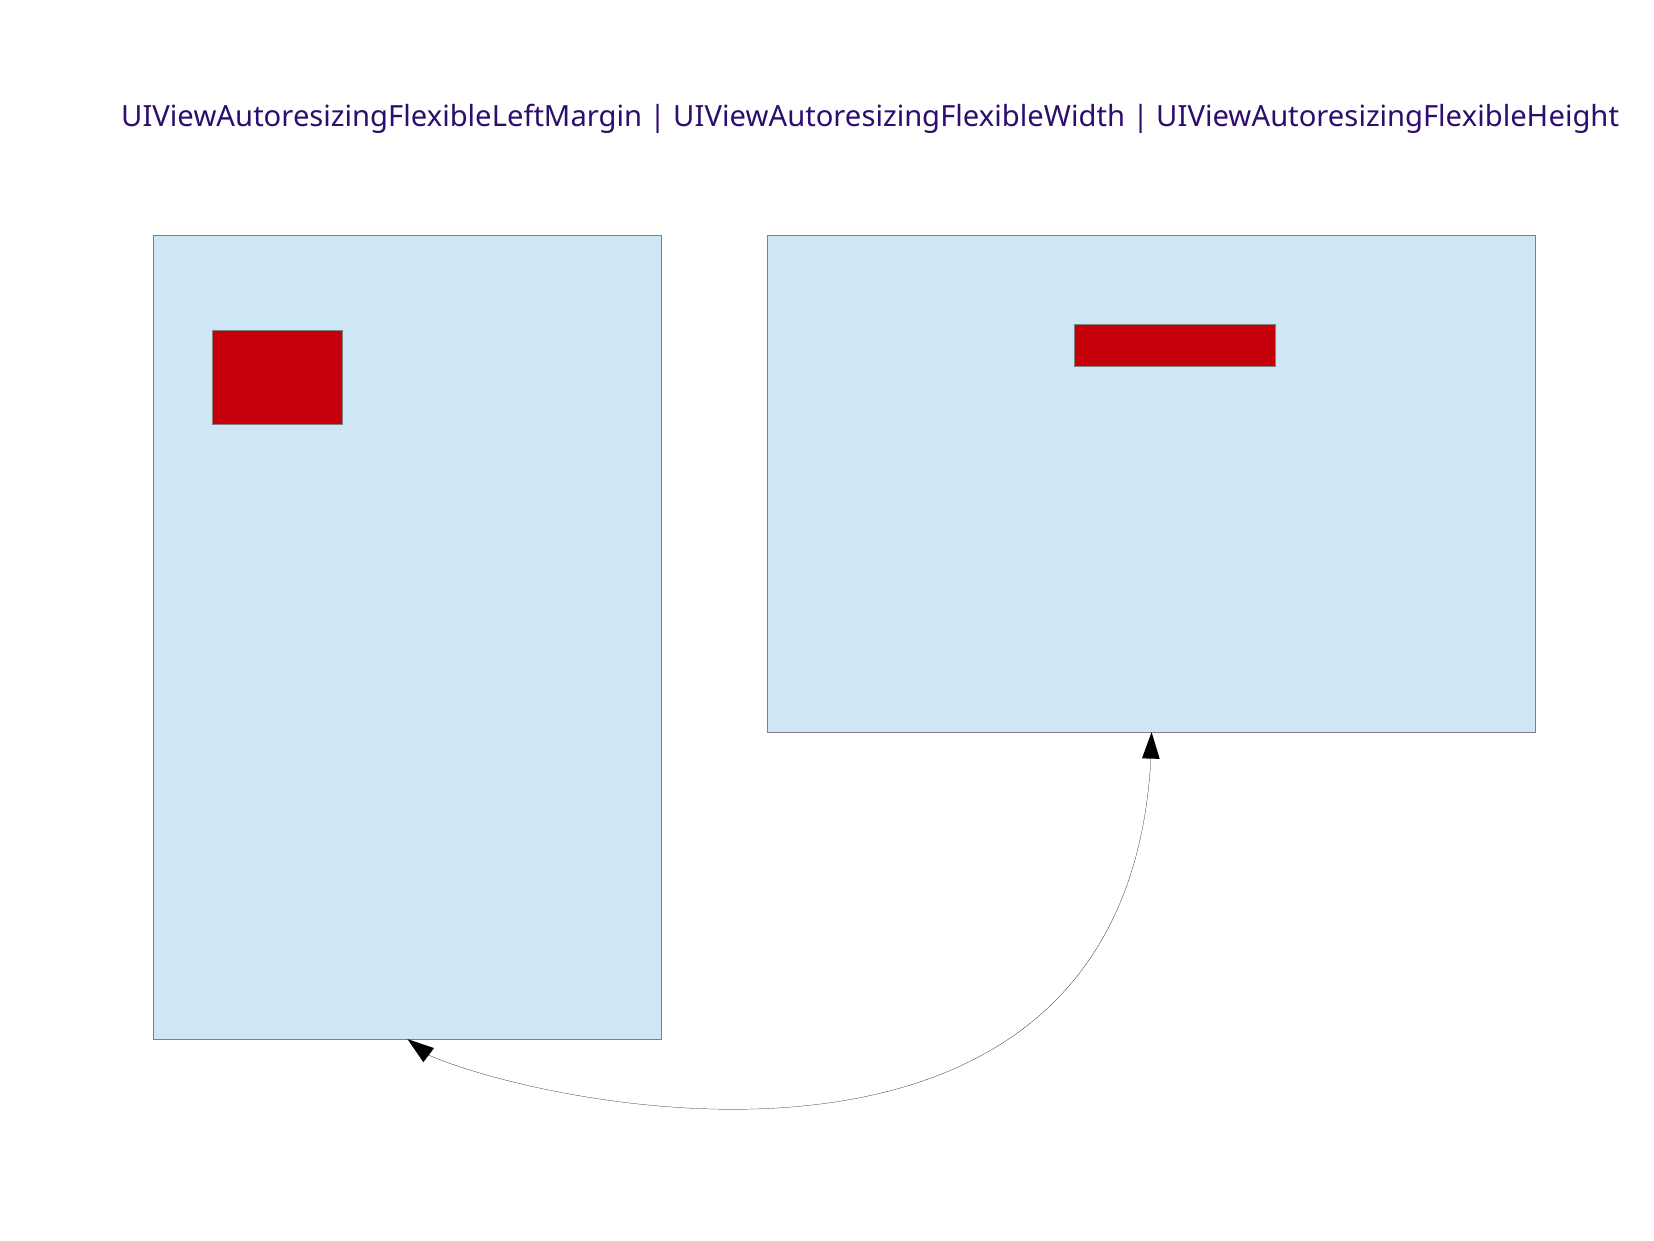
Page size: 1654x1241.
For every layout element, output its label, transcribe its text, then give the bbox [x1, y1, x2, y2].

text_box UIViewAutoresizingFlexibleLeftMargin | UIViewAutoresizingFlexibleWidth | UIViewAutoresizingFlexibleHeight [106, 87, 1549, 142]
text_box [767, 235, 1536, 733]
text_box [153, 235, 662, 1040]
